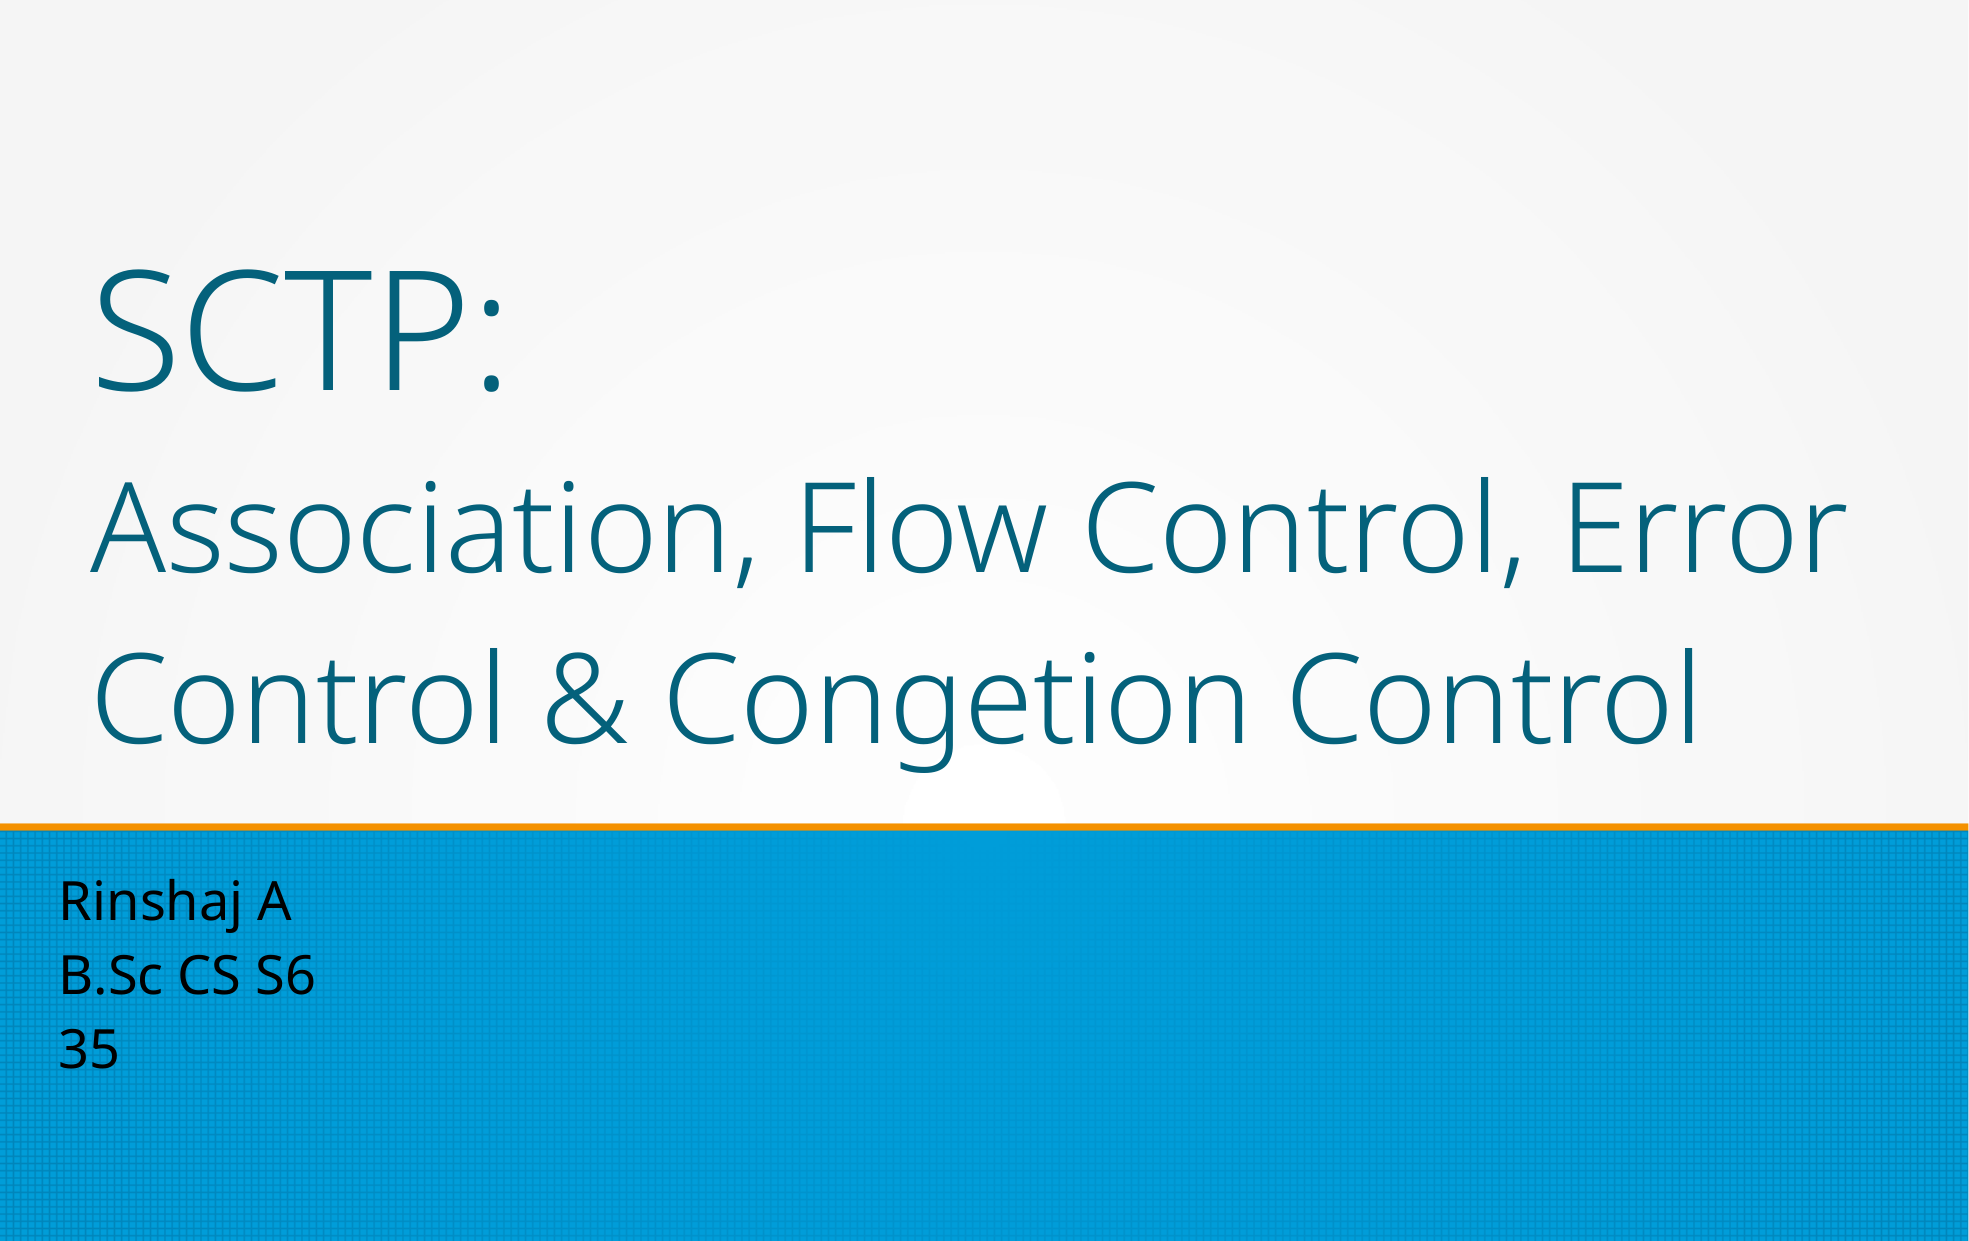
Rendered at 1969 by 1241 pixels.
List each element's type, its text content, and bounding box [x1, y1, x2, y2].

title SCTP: Association, Flow Control, Error Control & Congetion Control [90, 49, 1862, 781]
picture [0, 0, 1969, 830]
subtitle Rinshaj A B.Sc CS S6 35 [59, 862, 1830, 1117]
